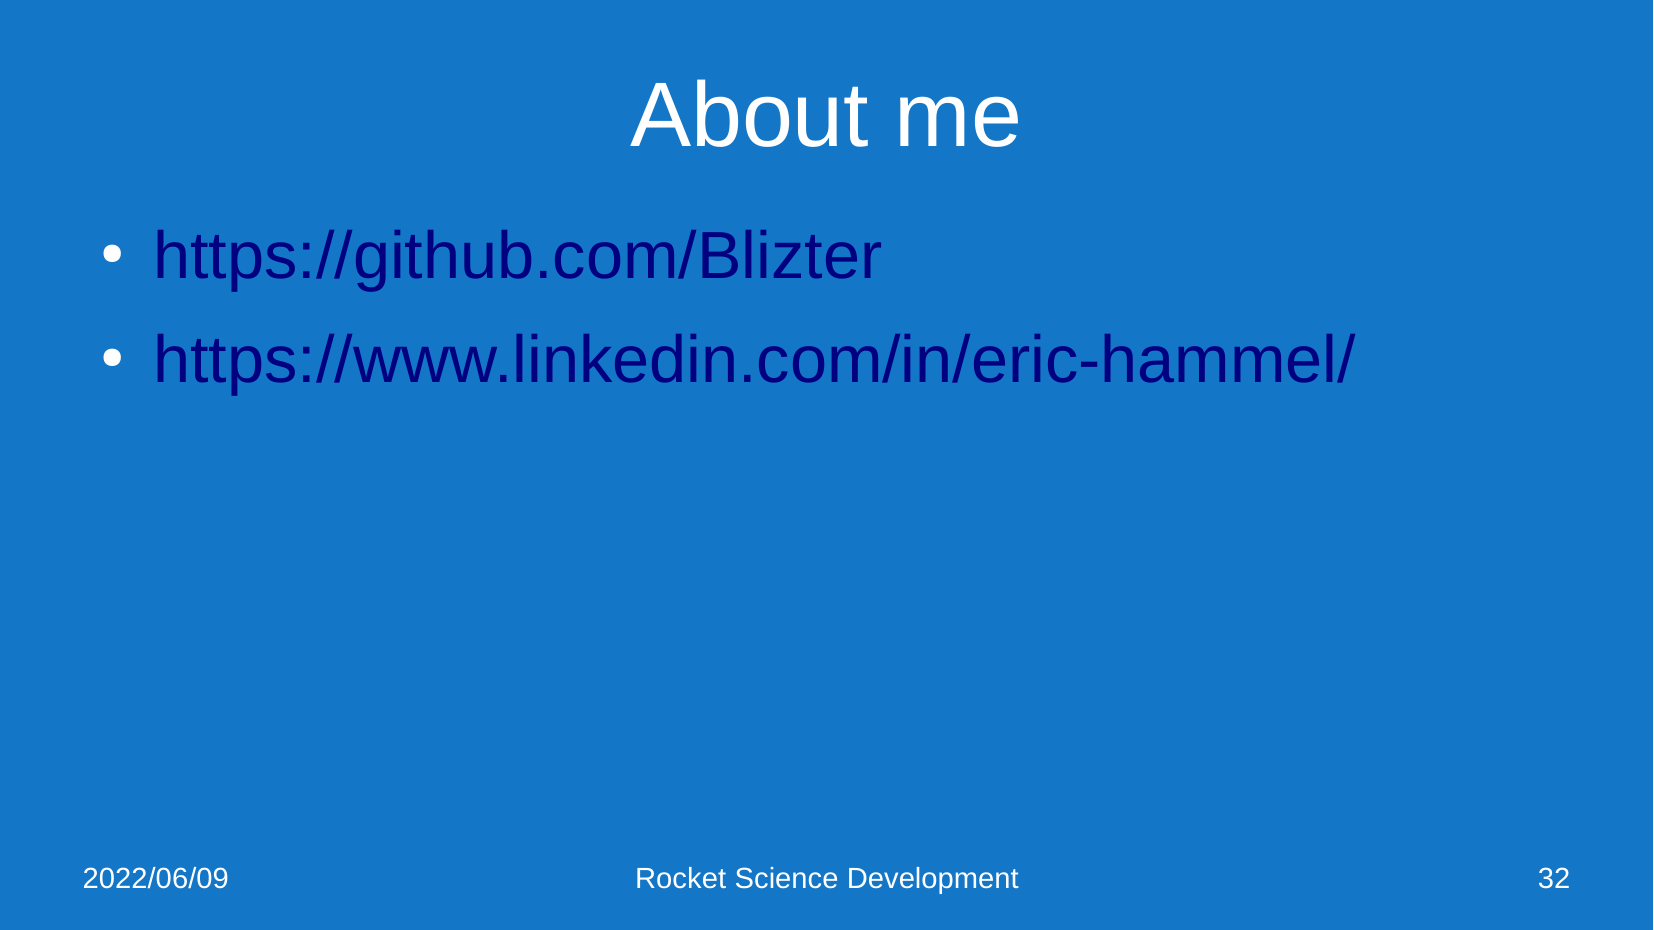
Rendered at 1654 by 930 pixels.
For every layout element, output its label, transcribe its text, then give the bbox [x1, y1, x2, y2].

title About me [82, 37, 1571, 193]
list https://github.com/Blizter https://www.linkedin.com/in/eric-hammel/ [82, 217, 1571, 757]
